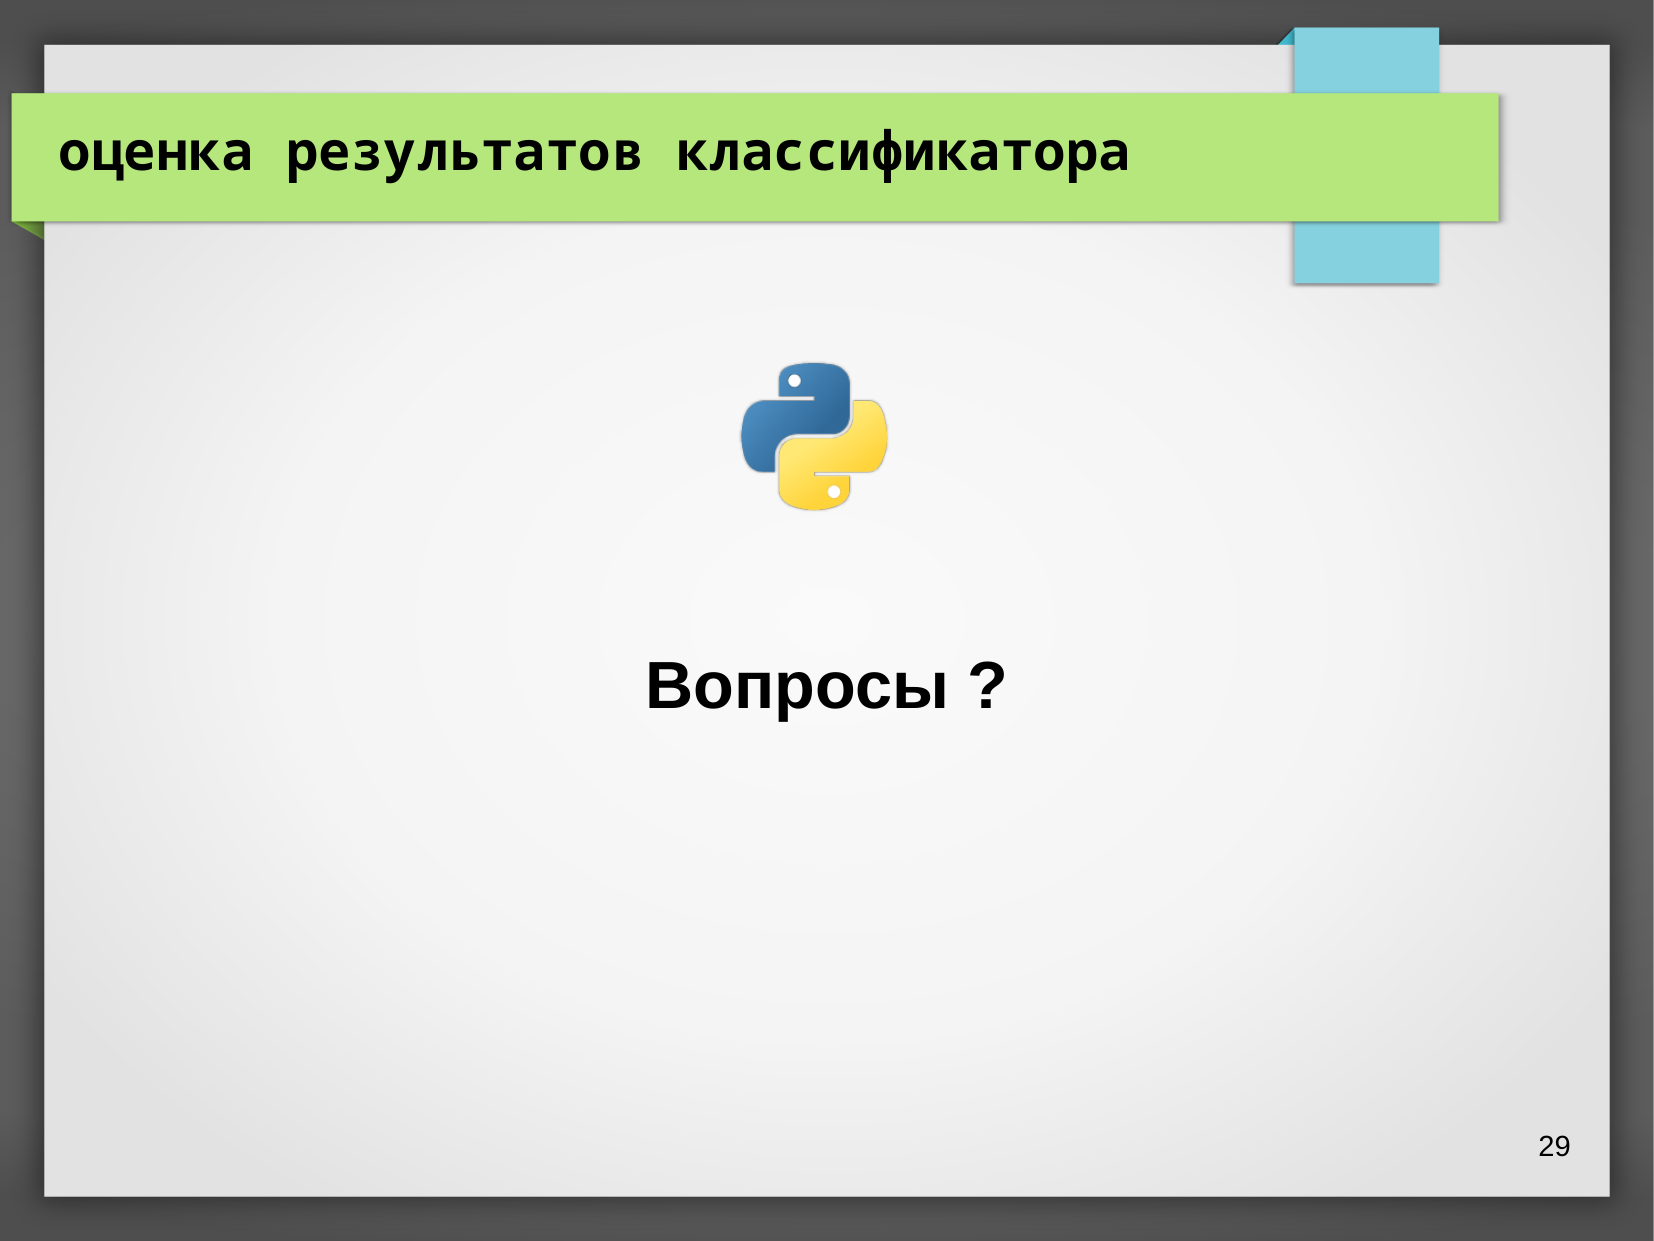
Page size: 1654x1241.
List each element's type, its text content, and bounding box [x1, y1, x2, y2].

subtitle Вопросы ? [82, 236, 1571, 1134]
title оценка результатов классификатора [59, 109, 1217, 190]
picture [0, 0, 1654, 1241]
